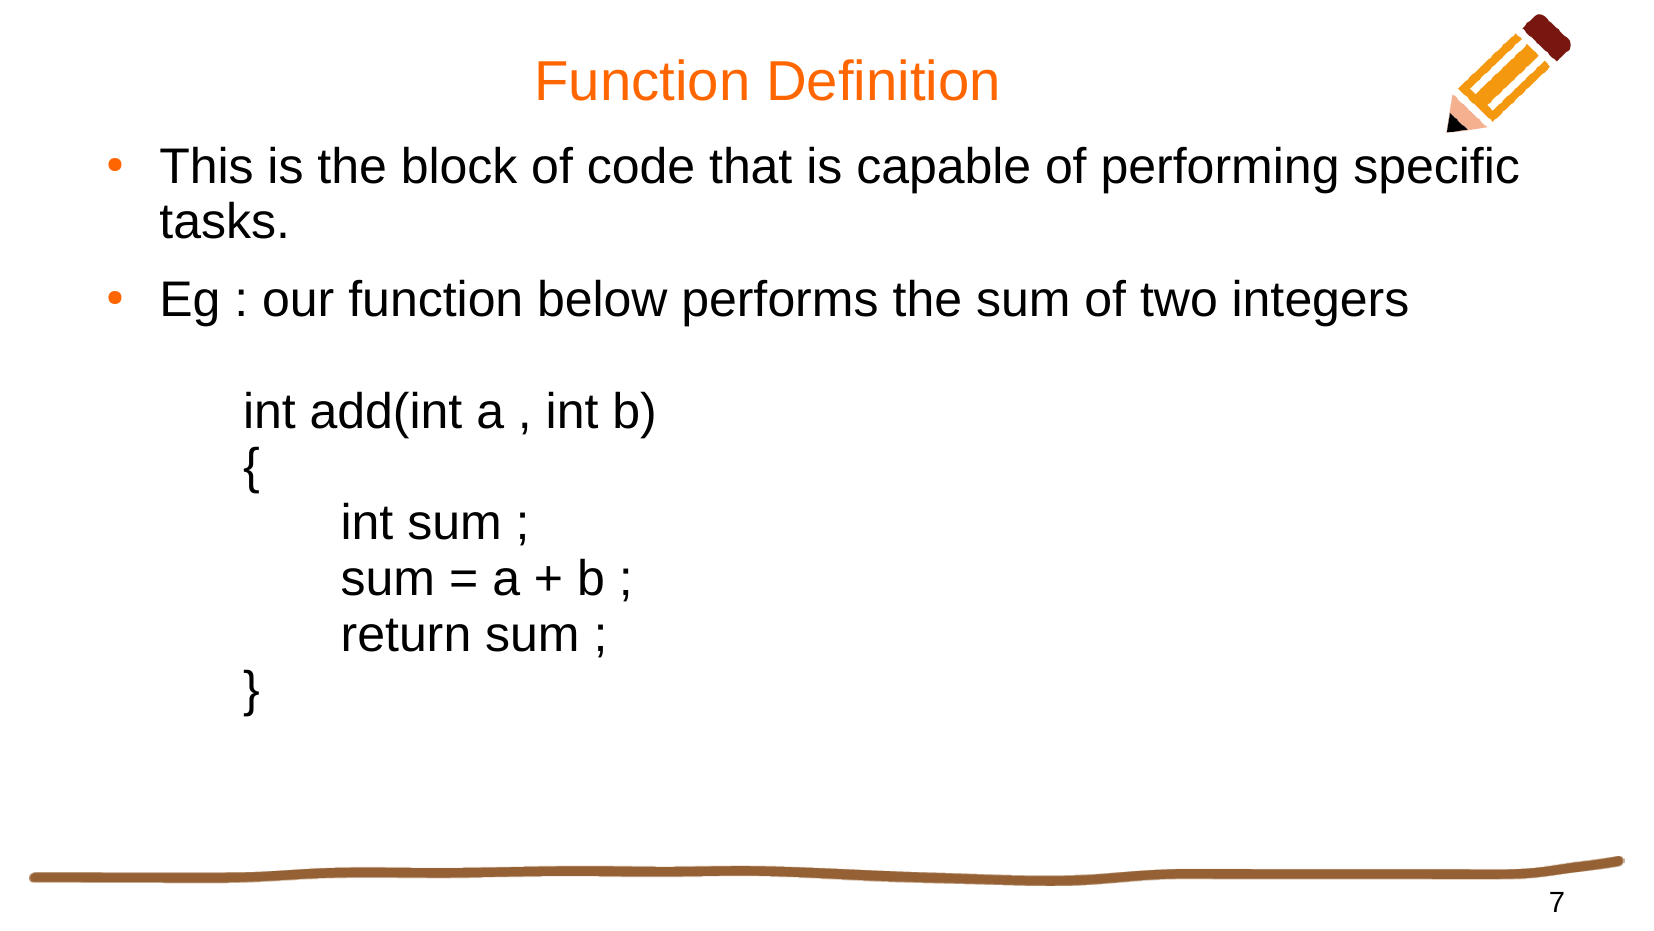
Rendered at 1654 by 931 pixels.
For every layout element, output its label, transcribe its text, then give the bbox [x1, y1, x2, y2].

picture [1446, 14, 1571, 133]
list This is the block of code that is capable of performing specific tasks. Eg : our function below performs the sum of two integers int add(int a , int b) { int sum ; sum = a + b ; return sum ; } [88, 137, 1538, 788]
picture [29, 856, 1625, 886]
title Function Definition [88, 29, 1447, 133]
